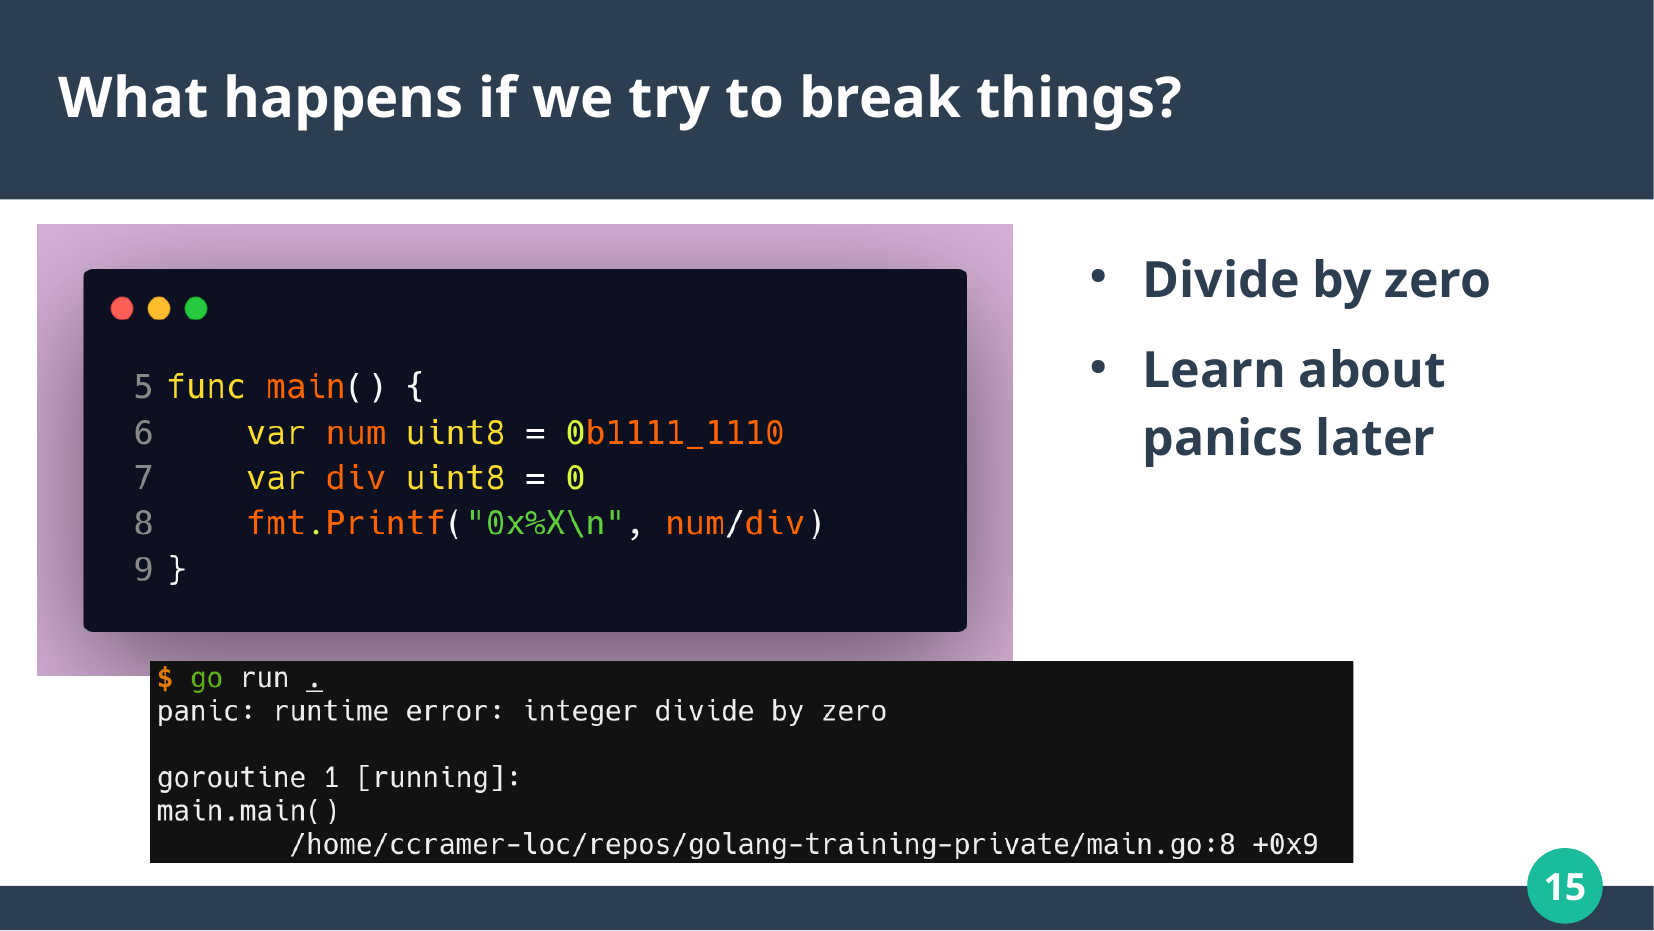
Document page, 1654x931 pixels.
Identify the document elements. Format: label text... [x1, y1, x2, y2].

list Divide by zero Learn about panics later [1071, 243, 1613, 488]
title What happens if we try to break things? [59, 37, 1595, 155]
picture [37, 224, 1354, 863]
